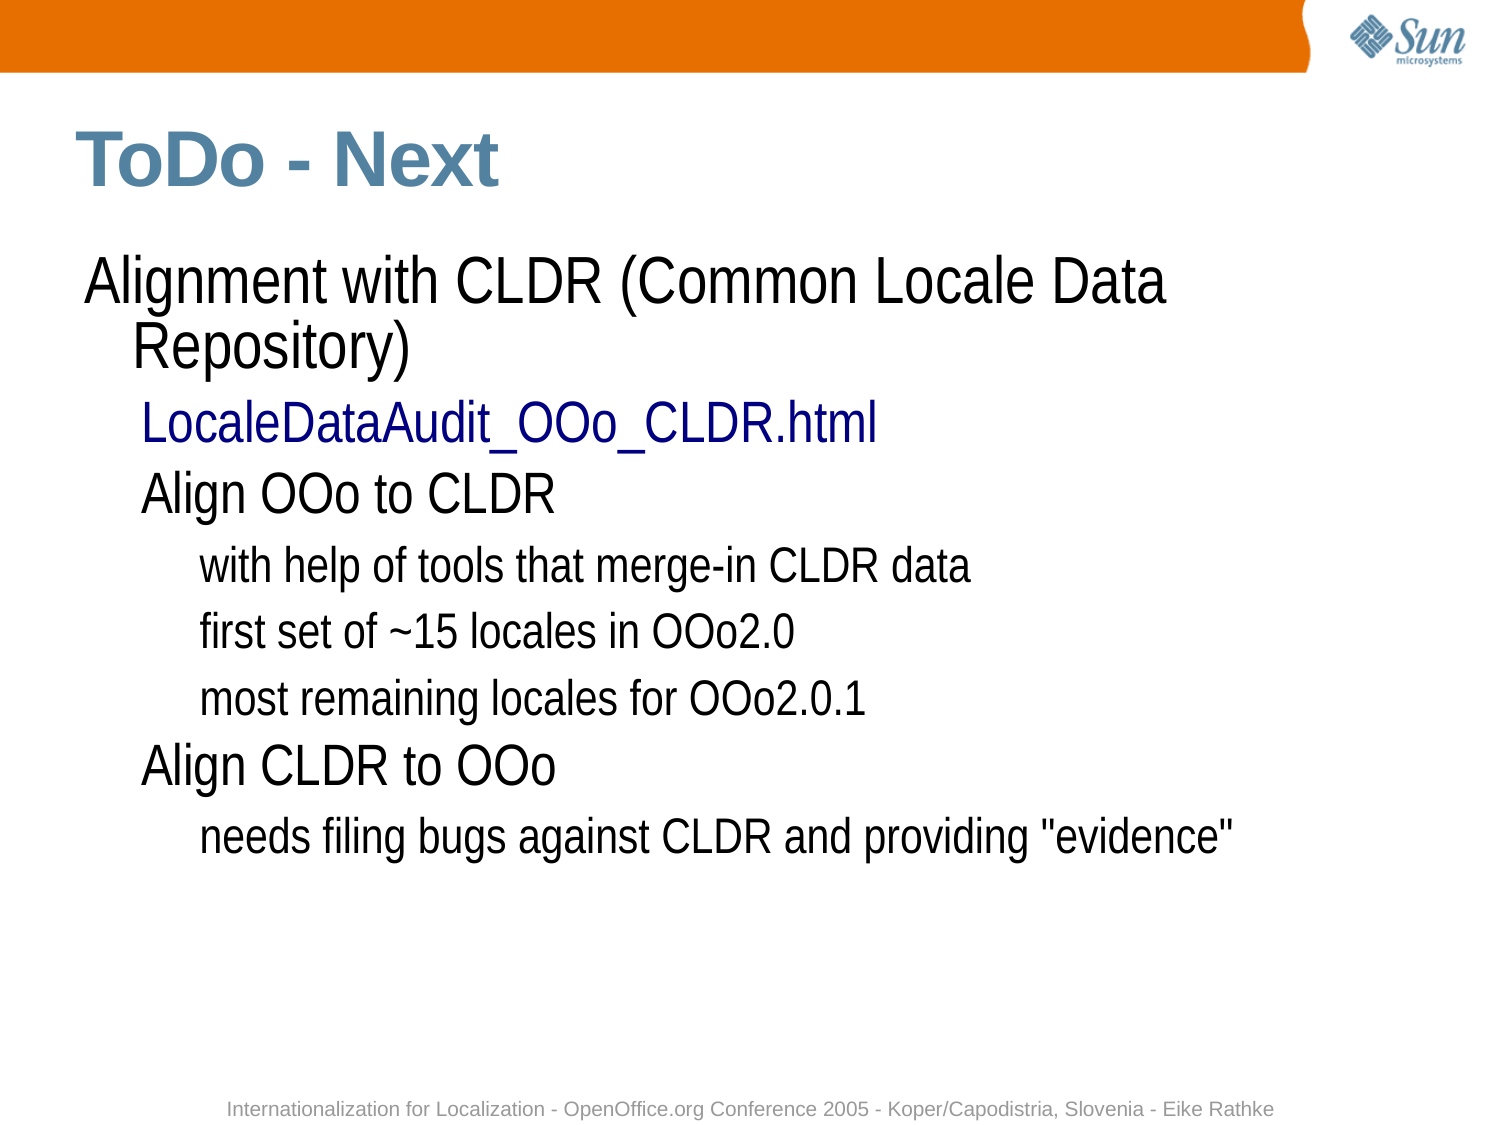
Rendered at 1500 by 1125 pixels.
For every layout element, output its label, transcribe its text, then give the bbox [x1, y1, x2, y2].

list Alignment with CLDR (Common Locale Data Repository) LocaleDataAudit_OOo_CLDR.html Align OOo to CLDR with help of tools that merge-in CLDR data first set of ~15 locales in OOo2.0 most remaining locales for OOo2.0.1 Align CLDR to OOo needs filing bugs against CLDR and providing "evidence" [64, 251, 1402, 1011]
picture [0, 0, 1500, 75]
title ToDo - Next [75, 122, 1438, 228]
